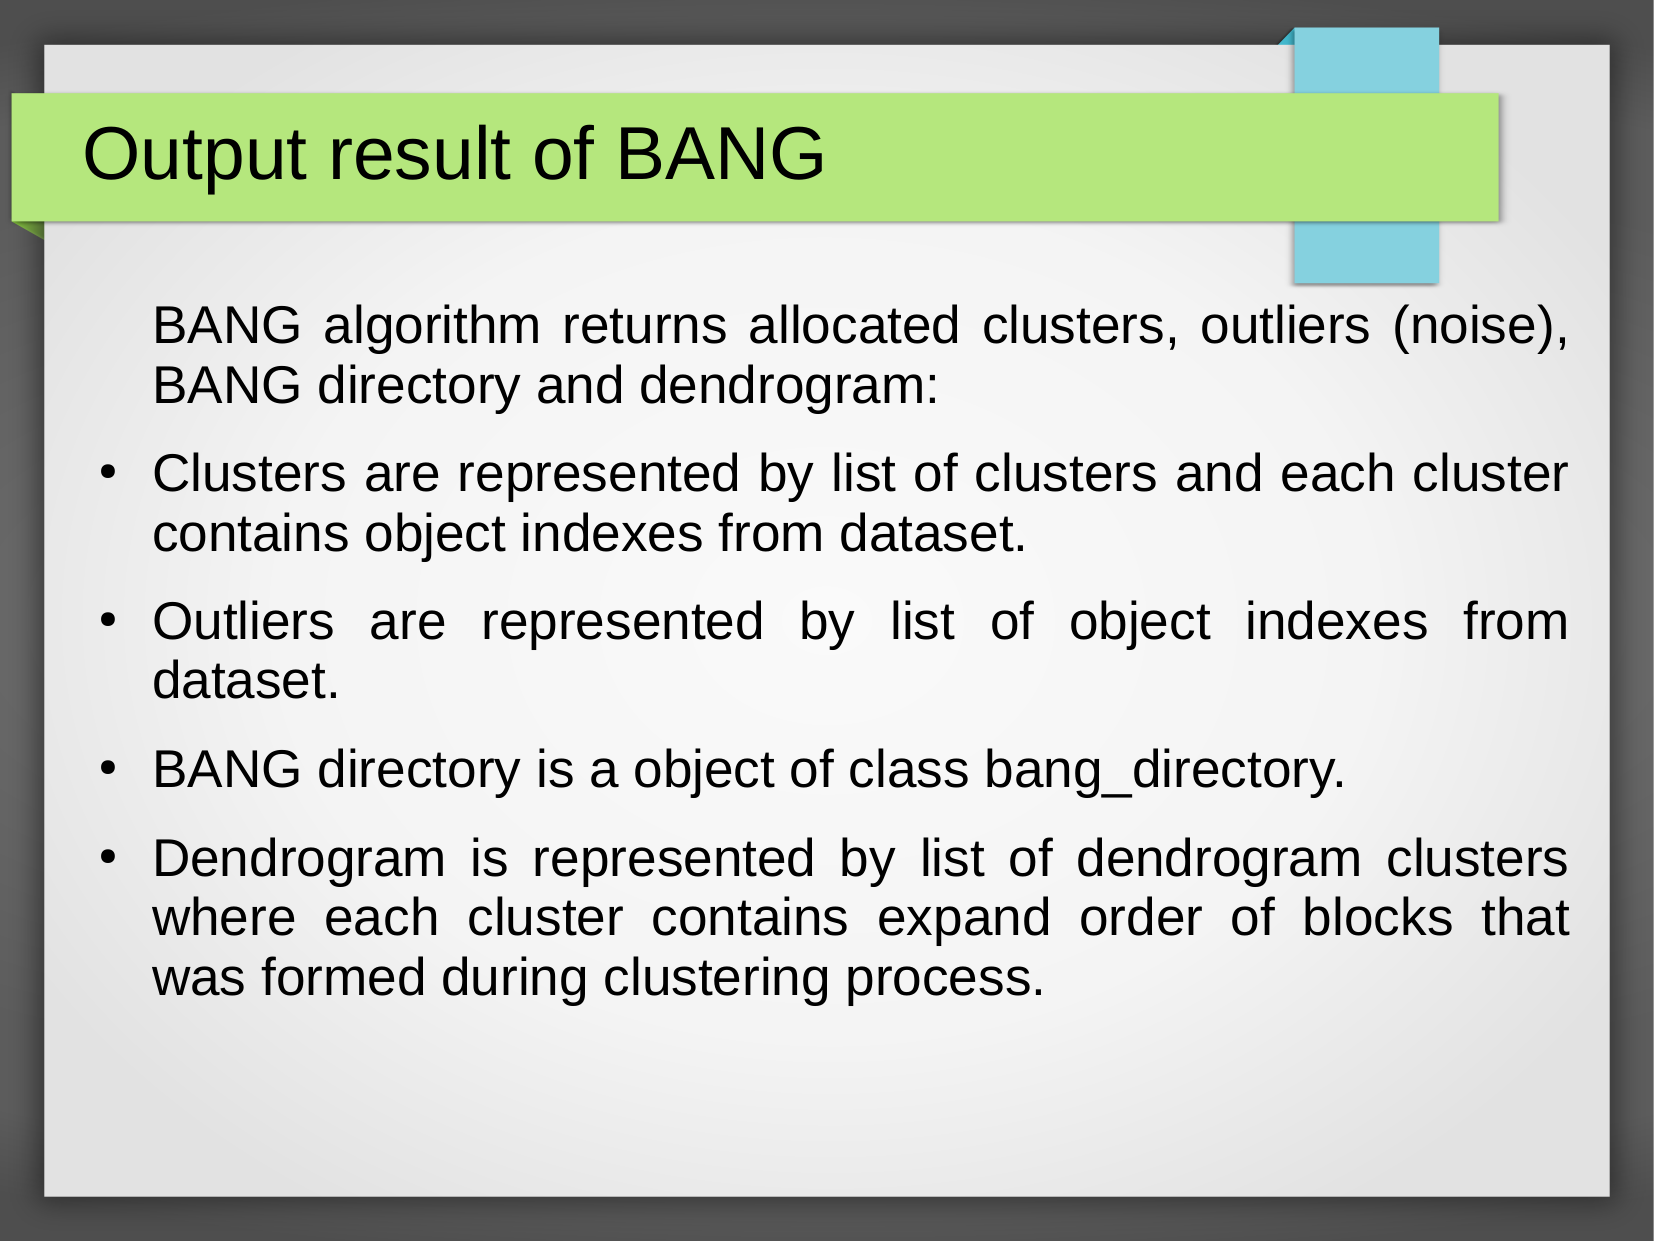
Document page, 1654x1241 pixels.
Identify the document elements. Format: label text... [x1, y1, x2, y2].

list BANG algorithm returns allocated clusters, outliers (noise), BANG directory and dendrogram: Clusters are represented by list of clusters and each cluster contains object indexes from dataset. Outliers are represented by list of object indexes from dataset. BANG directory is a object of class bang_directory. Dendrogram is represented by list of dendrogram clusters where each cluster contains expand order of blocks that was formed during clustering process. [82, 295, 1571, 1015]
picture [0, 0, 1654, 1241]
title Output result of BANG [82, 94, 1264, 213]
